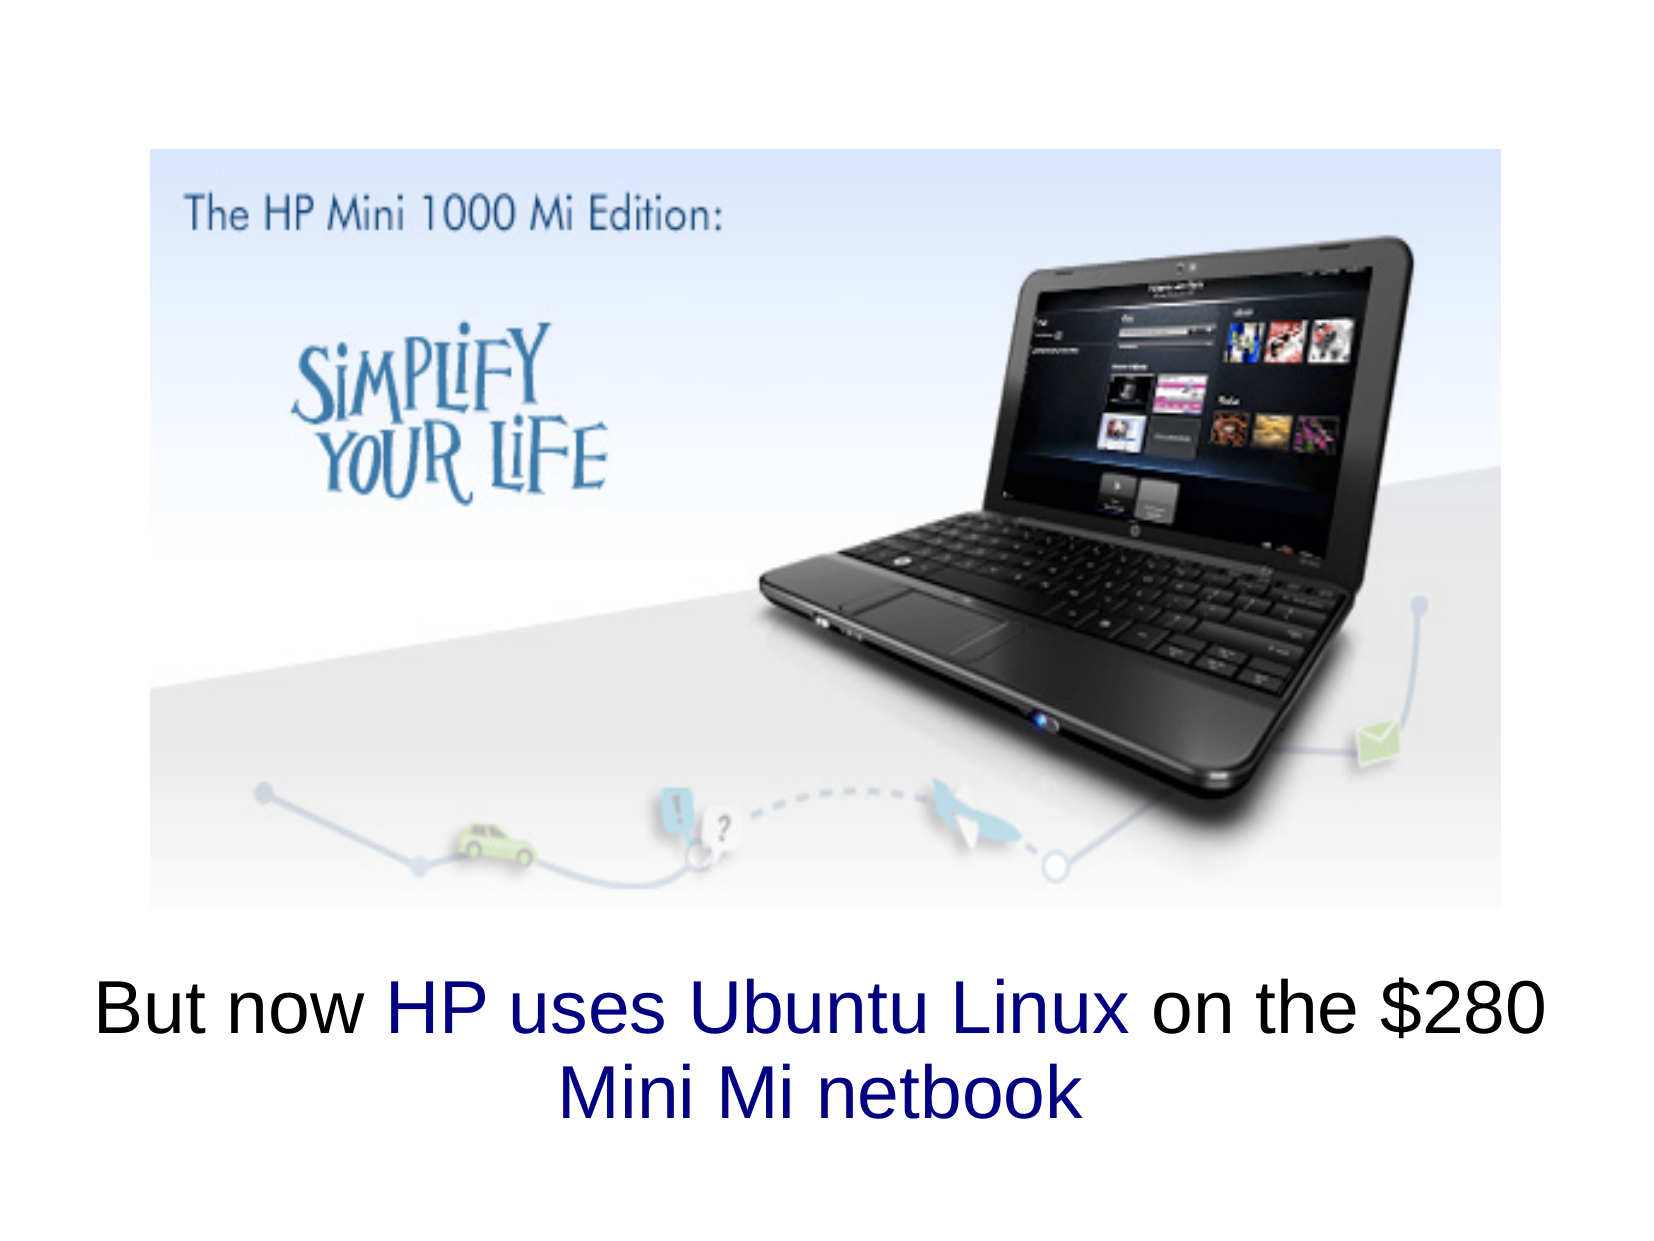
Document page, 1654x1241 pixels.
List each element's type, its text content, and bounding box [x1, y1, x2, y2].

title But now HP uses Ubuntu Linux on the $280 Mini Mi netbook [86, 966, 1576, 1135]
picture [150, 149, 1501, 938]
